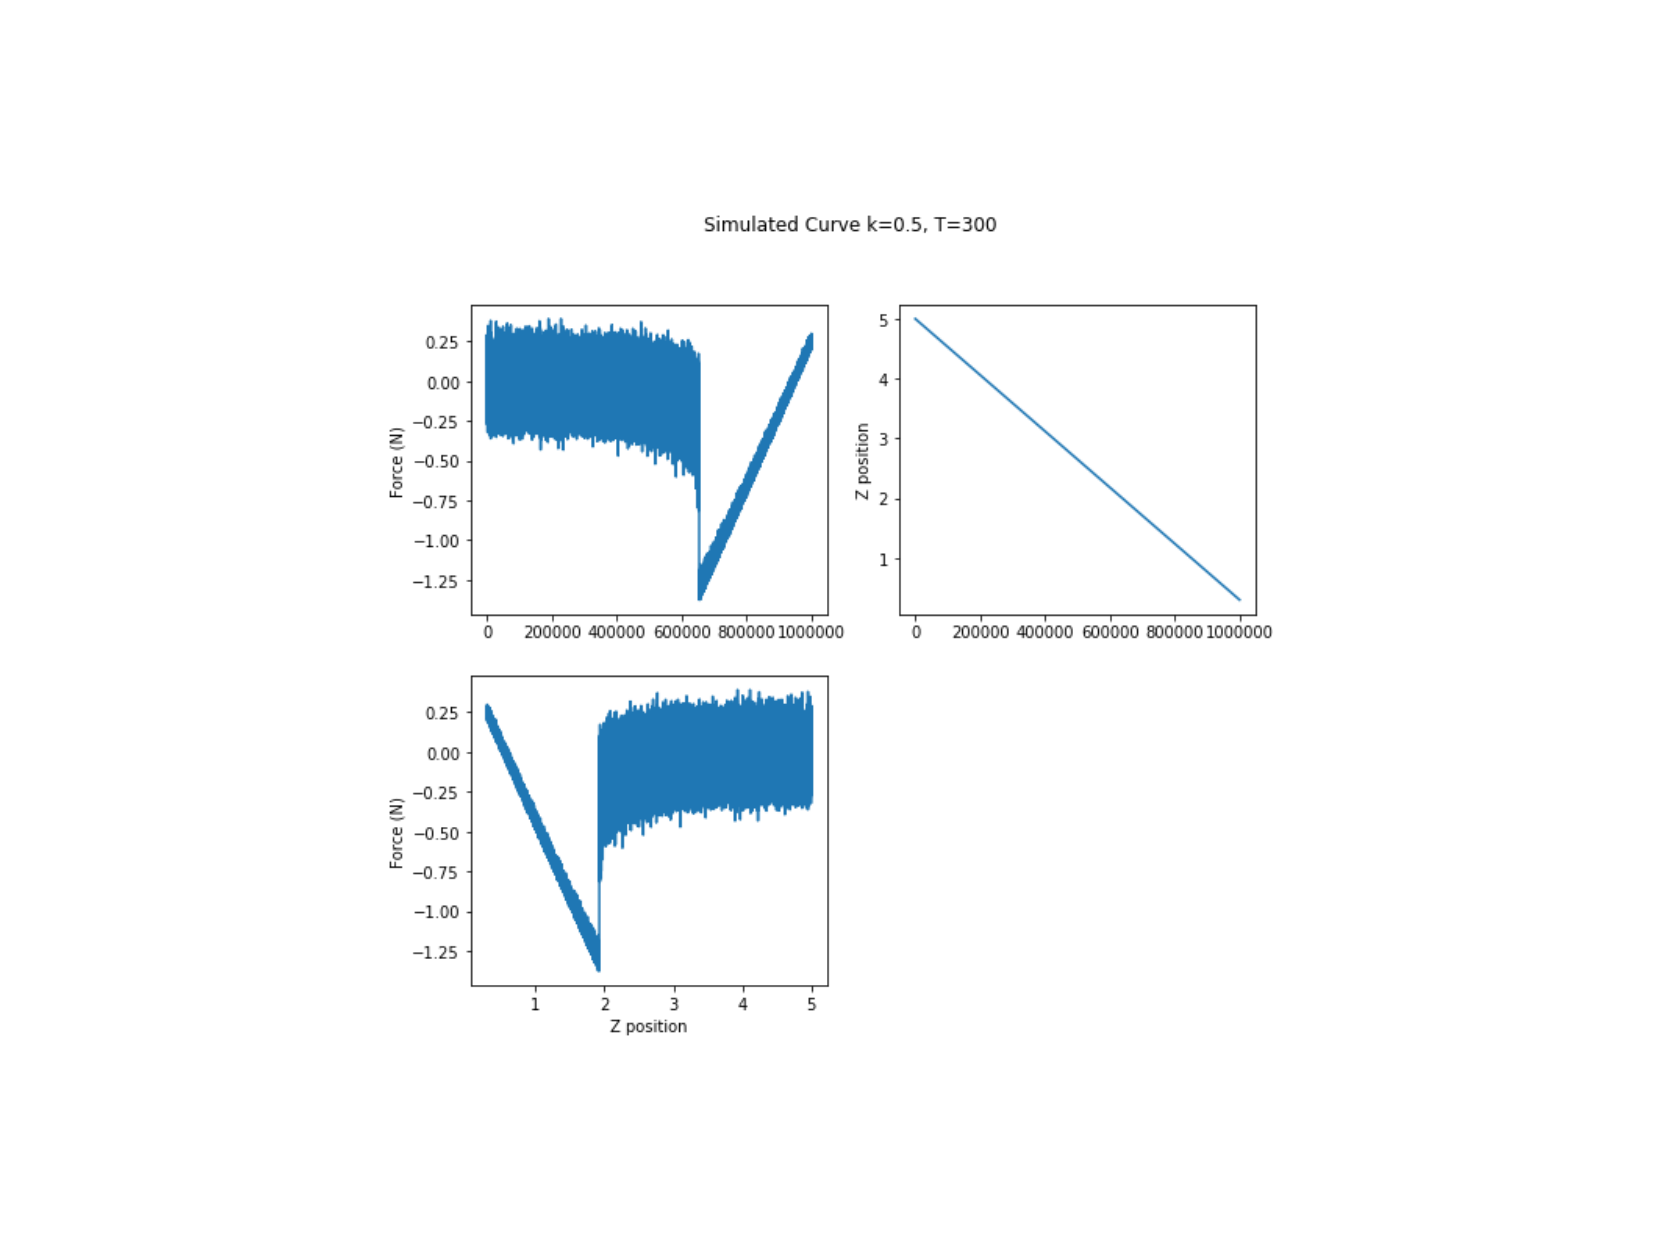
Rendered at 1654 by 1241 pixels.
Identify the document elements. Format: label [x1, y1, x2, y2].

picture [379, 205, 1284, 1045]
